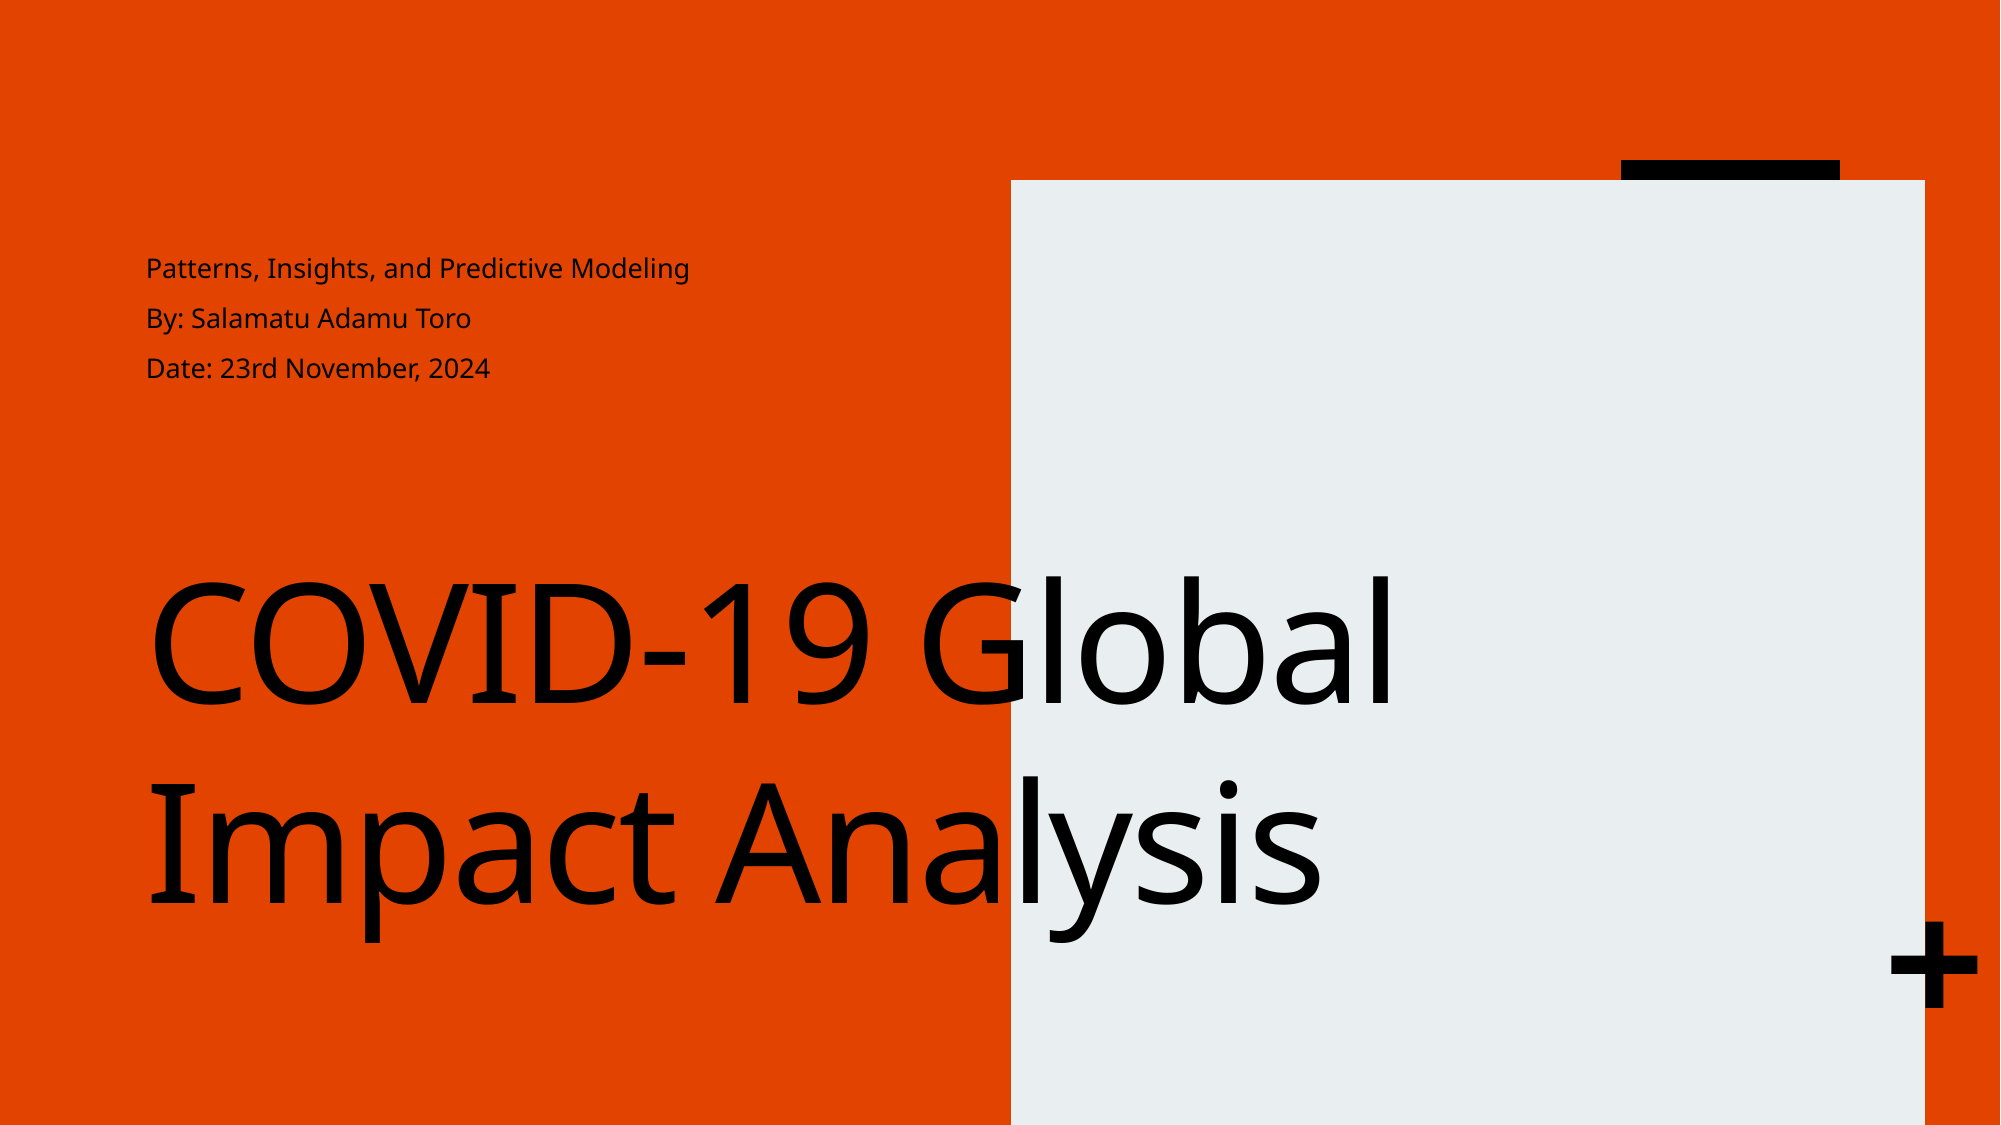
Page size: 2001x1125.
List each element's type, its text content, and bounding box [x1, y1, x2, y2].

title COVID-19 Global Impact Analysis [130, 421, 1536, 945]
subtitle Patterns, Insights, and Predictive Modeling By: Salamatu Adamu Toro Date: 23rd November, 2024 [130, 247, 1536, 393]
text_box [0, 0, 2000, 1125]
